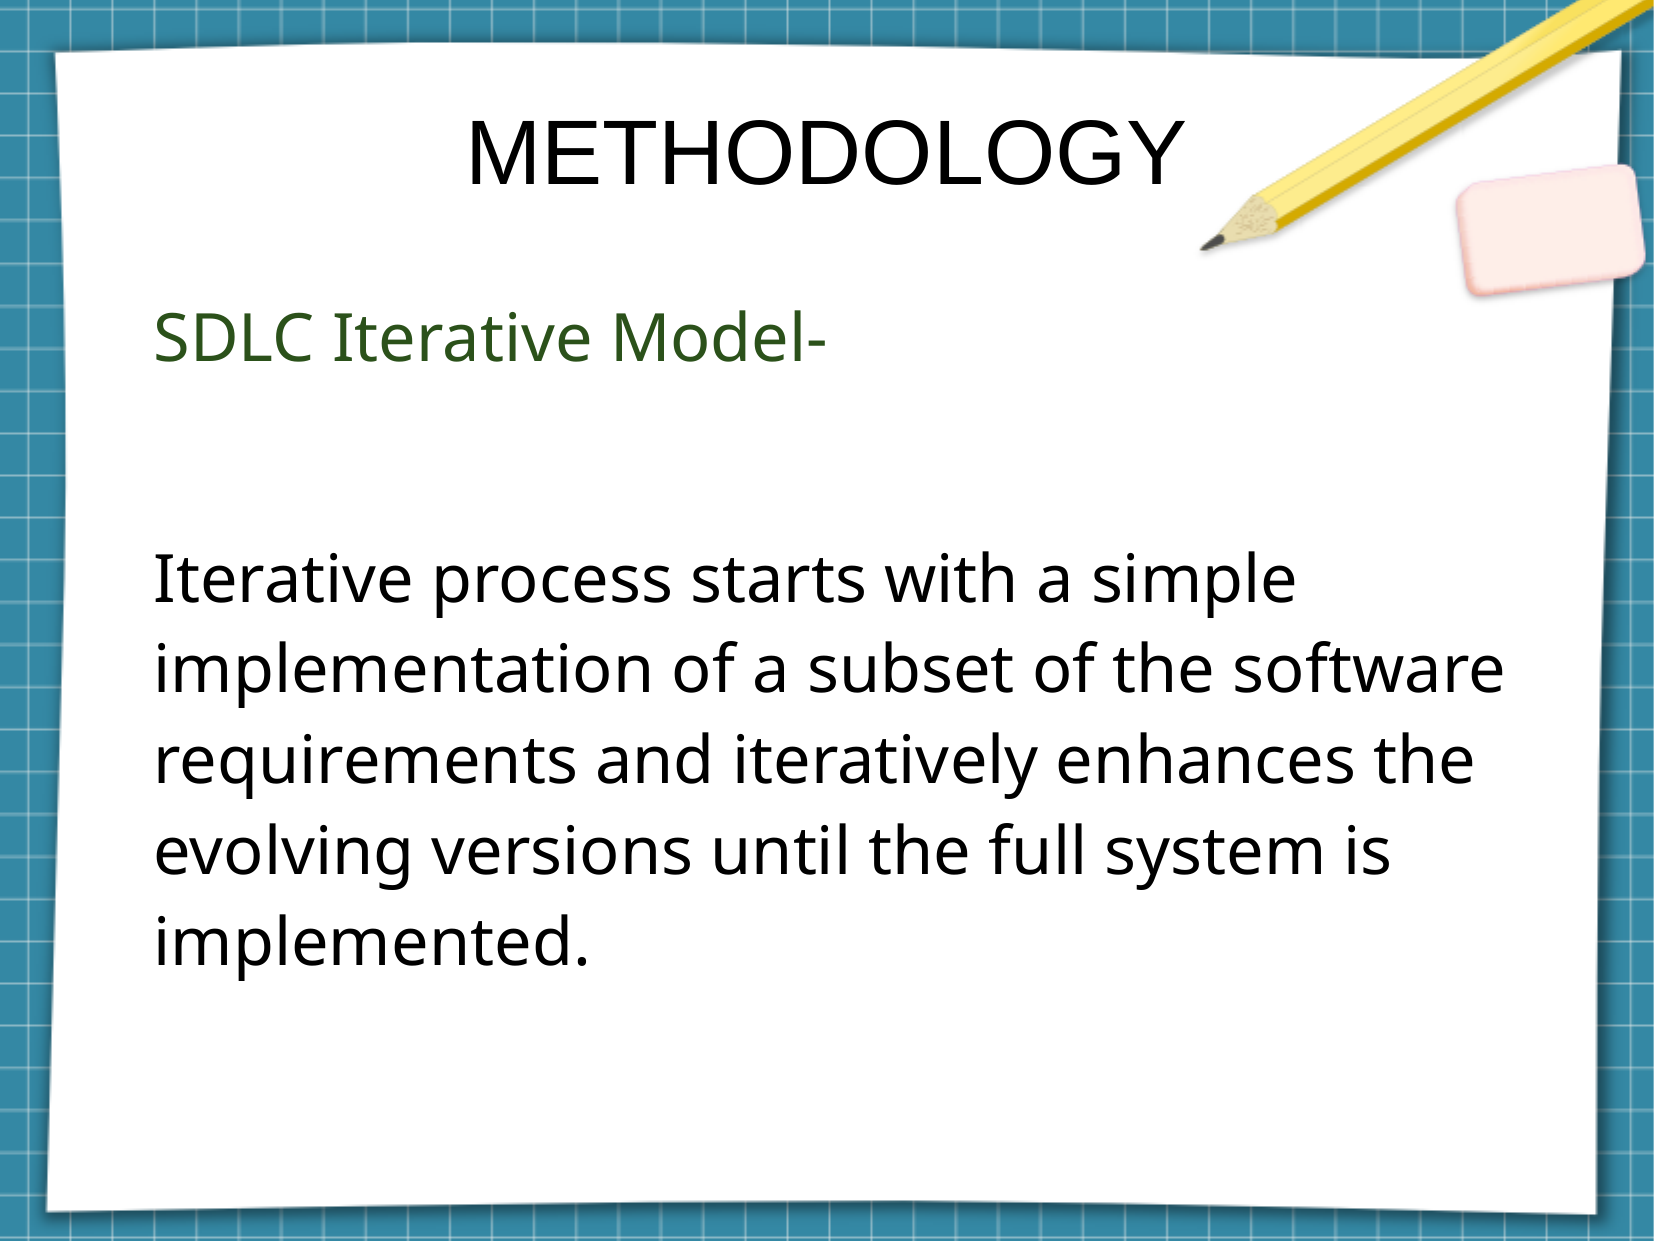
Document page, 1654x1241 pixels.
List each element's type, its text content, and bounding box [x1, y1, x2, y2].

title METHODOLOGY [82, 49, 1571, 257]
picture [0, 0, 1654, 1241]
list SDLC Iterative Model- Iterative process starts with a simple implementation of a subset of the software requirements and iteratively enhances the evolving versions until the full system is implemented. [82, 290, 1571, 1010]
